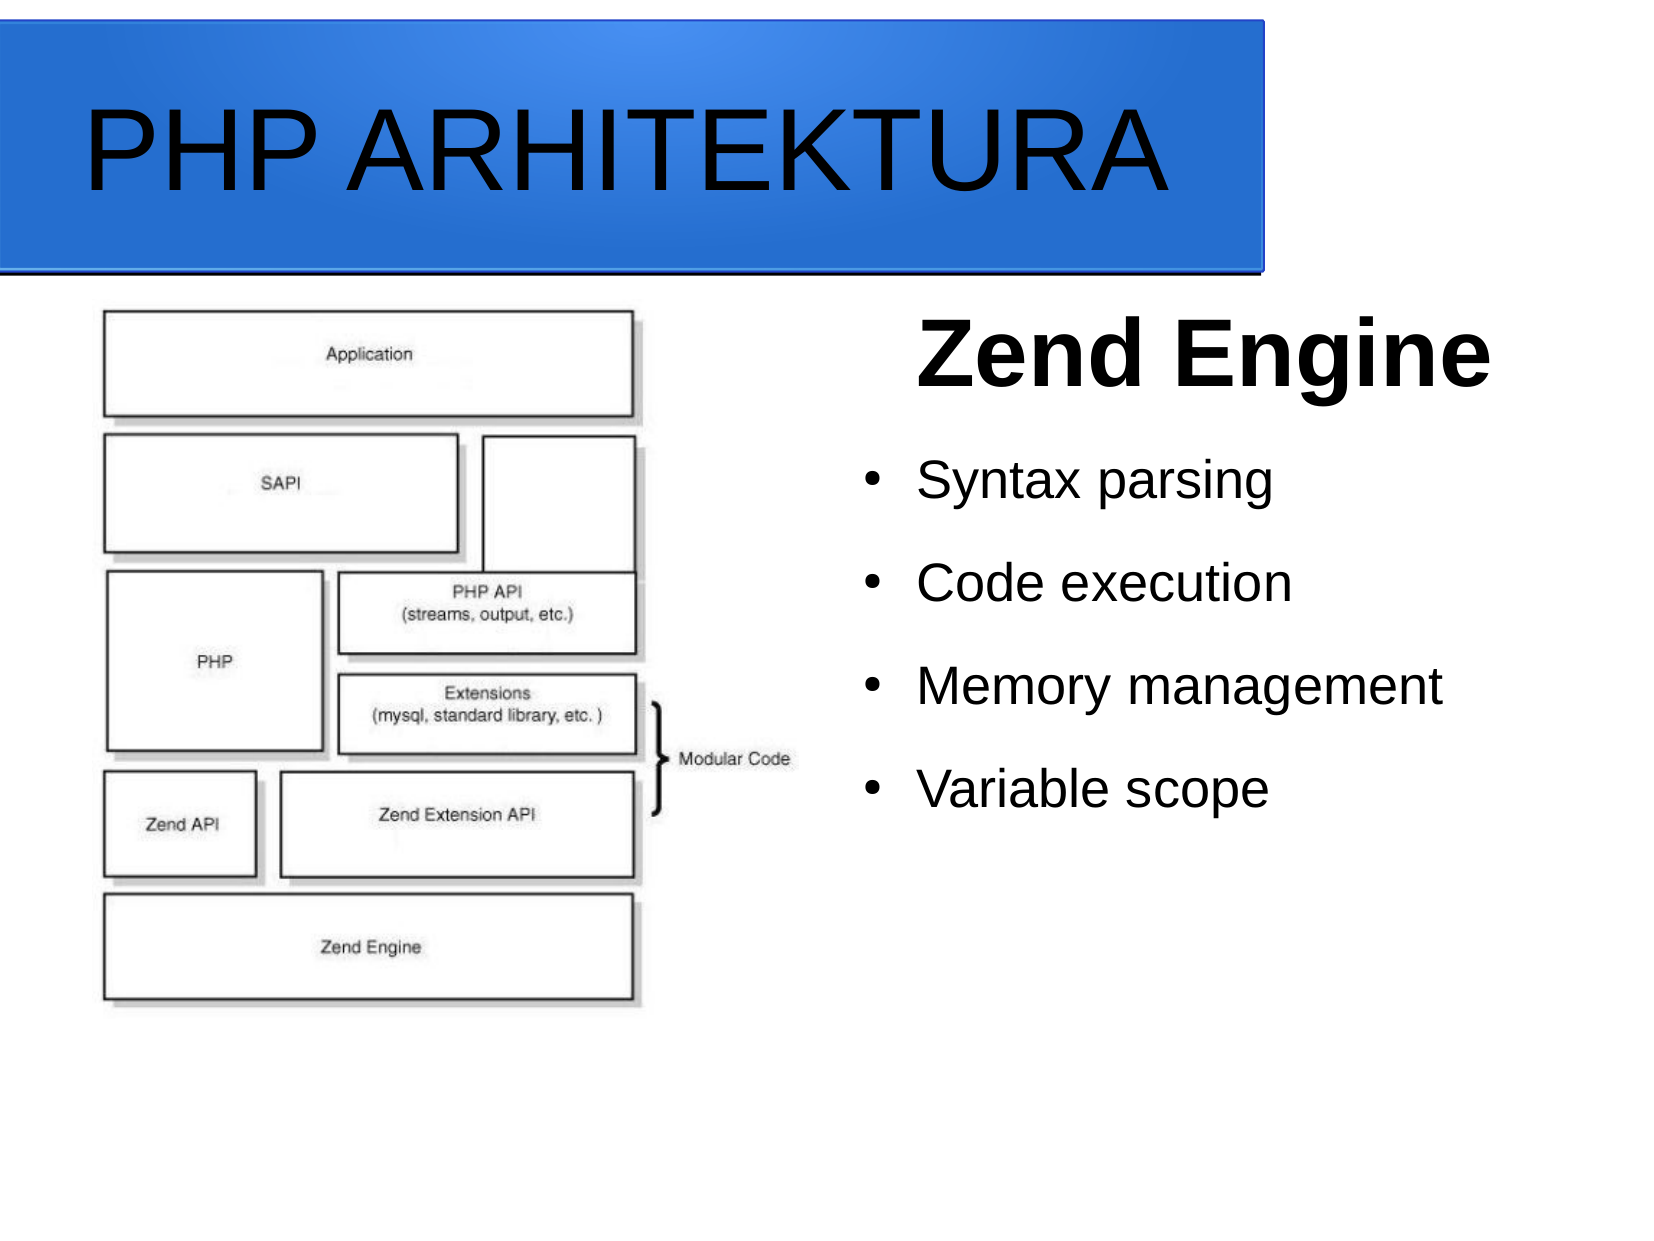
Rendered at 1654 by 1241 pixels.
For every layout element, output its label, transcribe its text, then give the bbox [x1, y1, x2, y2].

title PHP ARHITEKTURA [82, 47, 1235, 252]
list Zend Engine Syntax parsing Code execution Memory management Variable scope [845, 299, 1572, 1019]
picture [92, 299, 799, 1019]
